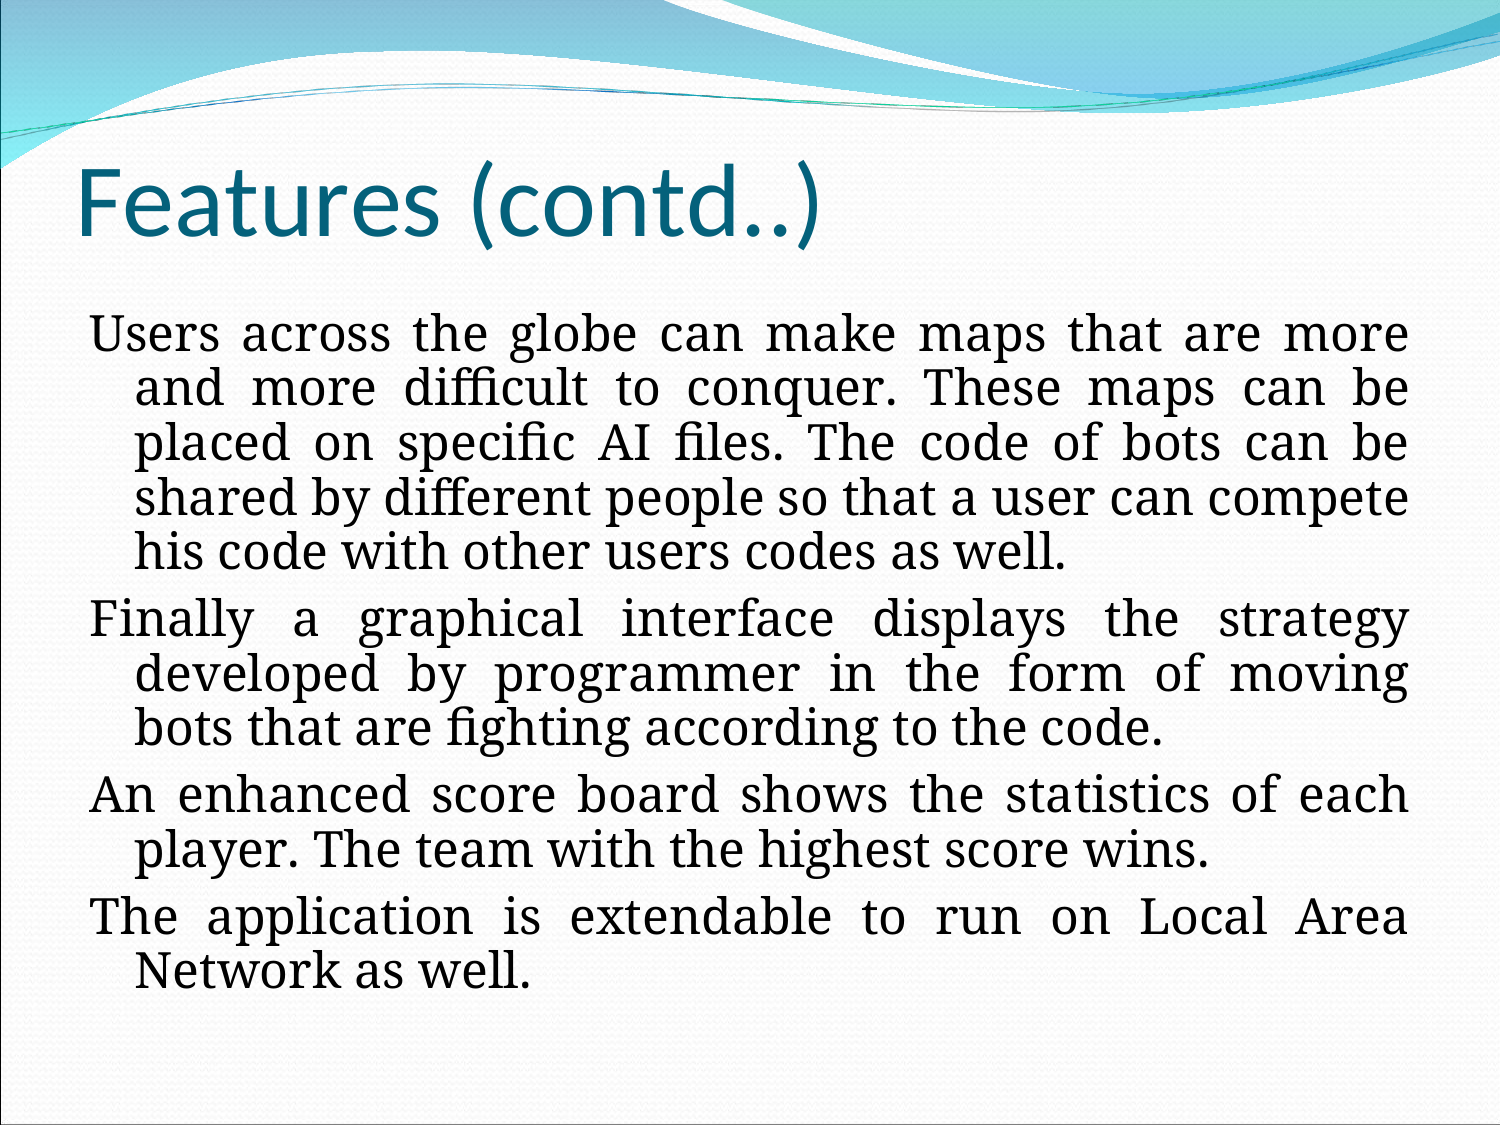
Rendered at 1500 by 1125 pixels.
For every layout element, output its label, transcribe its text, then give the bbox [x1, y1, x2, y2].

picture [0, 0, 1500, 1125]
list Users across the globe can make maps that are more and more difficult to conquer. These maps can be placed on specific AI files. The code of bots can be shared by different people so that a user can compete his code with other users codes as well. Finally a graphical interface displays the strategy developed by programmer in the form of moving bots that are fighting according to the code. An enhanced score board shows the statistics of each player. The team with the highest score wins. The application is extendable to run on Local Area Network as well. [75, 299, 1426, 1125]
title Features (contd..) [75, 74, 1426, 263]
